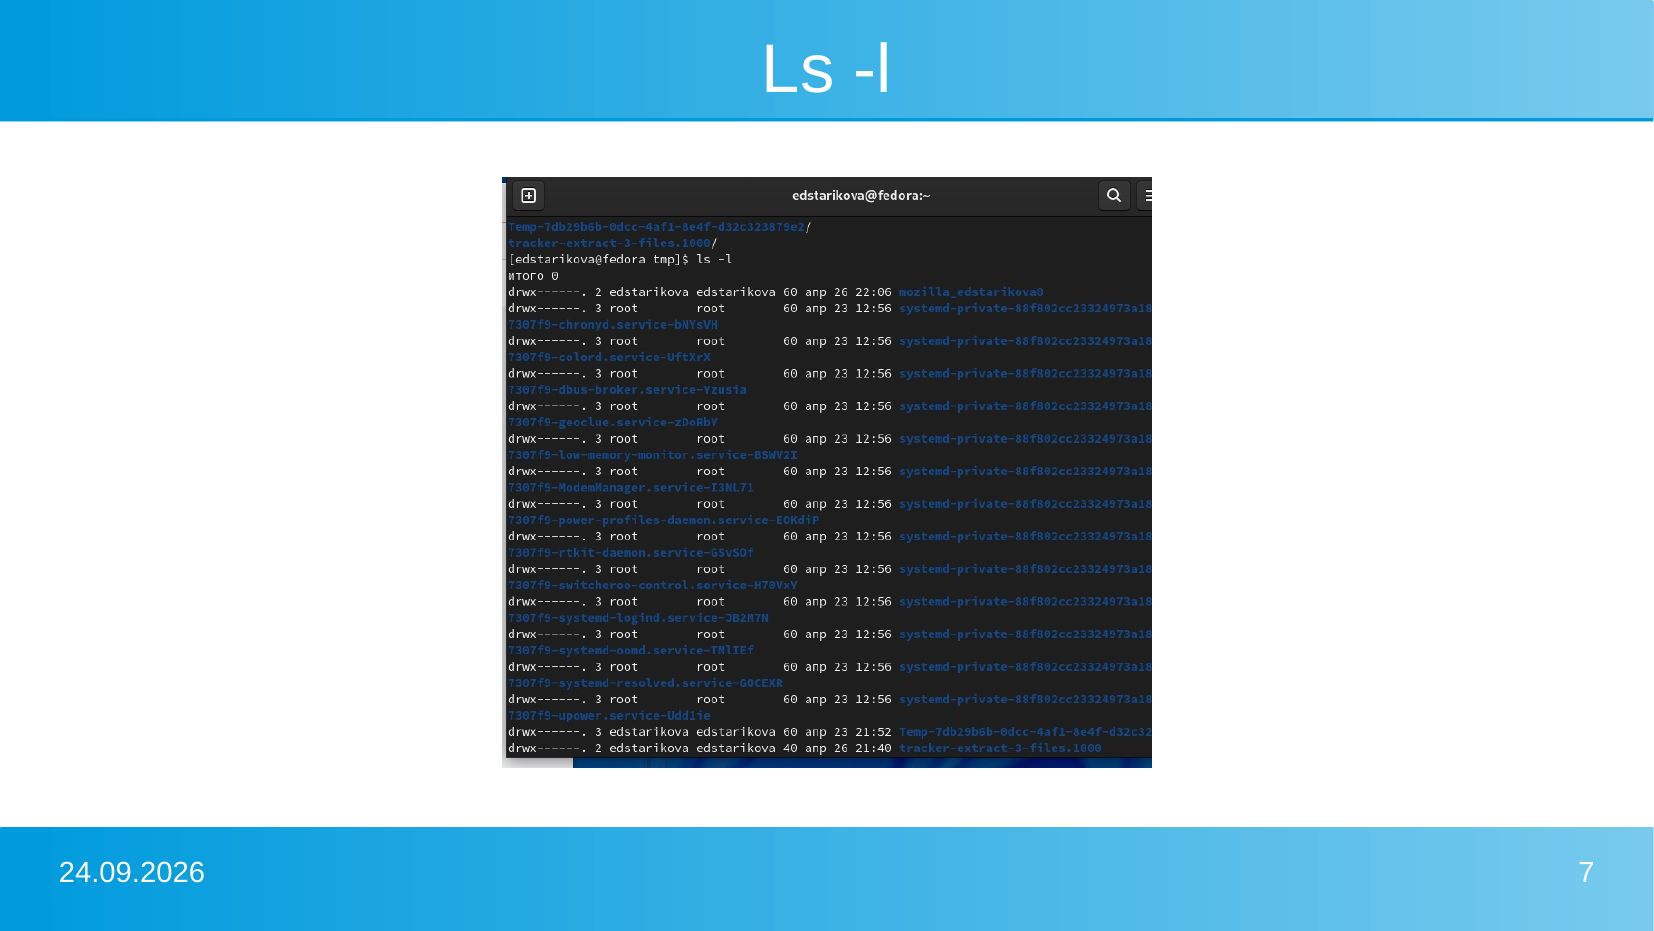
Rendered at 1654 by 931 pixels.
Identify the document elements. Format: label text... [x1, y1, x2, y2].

title Ls -l [59, 29, 1595, 108]
picture [502, 177, 1152, 768]
